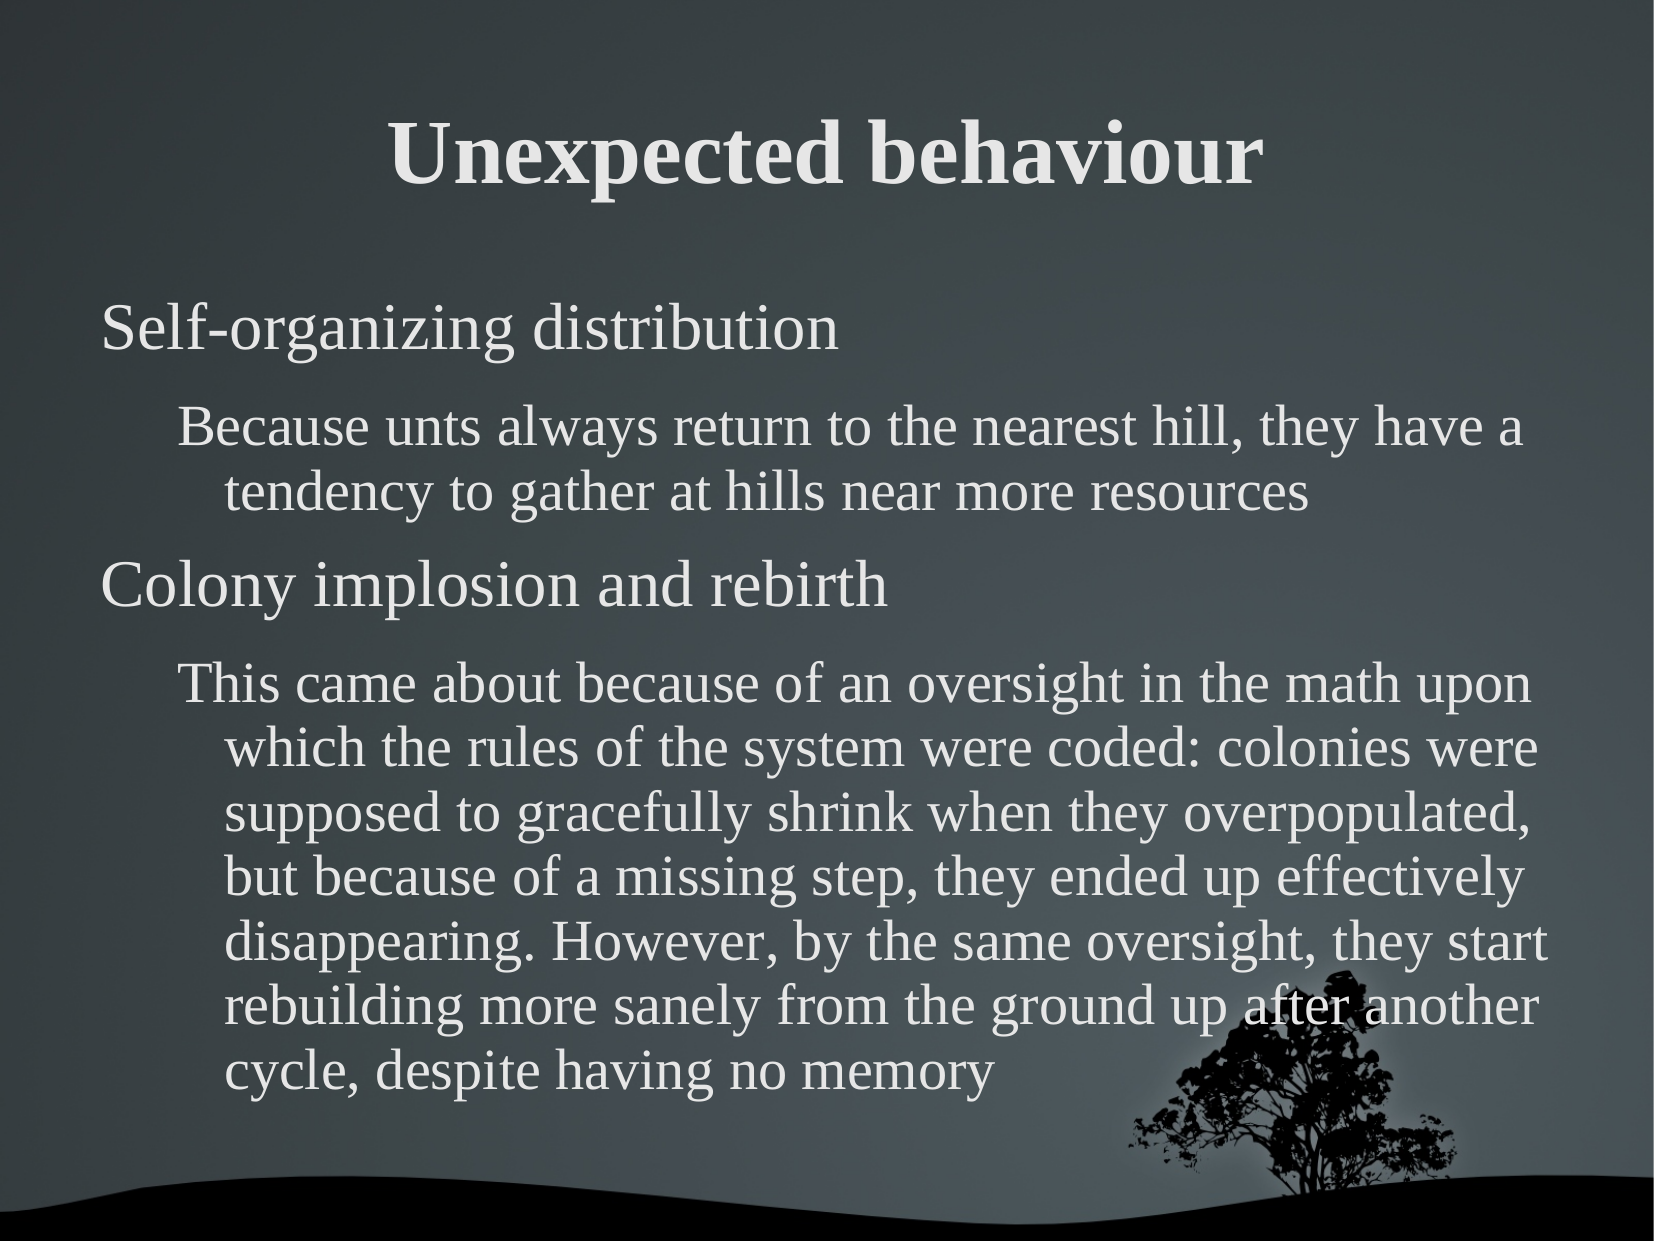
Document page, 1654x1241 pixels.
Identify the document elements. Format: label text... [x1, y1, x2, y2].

picture [0, 0, 1654, 1241]
title Unexpected behaviour [82, 56, 1571, 250]
list Self-organizing distribution Because unts always return to the nearest hill, they have a tendency to gather at hills near more resources Colony implosion and rebirth This came about because of an oversight in the math upon which the rules of the system were coded: colonies were supposed to gracefully shrink when they overpopulated, but because of a missing step, they ended up effectively disappearing. However, by the same oversight, they start rebuilding more sanely from the ground up after another cycle, despite having no memory [82, 290, 1571, 1170]
